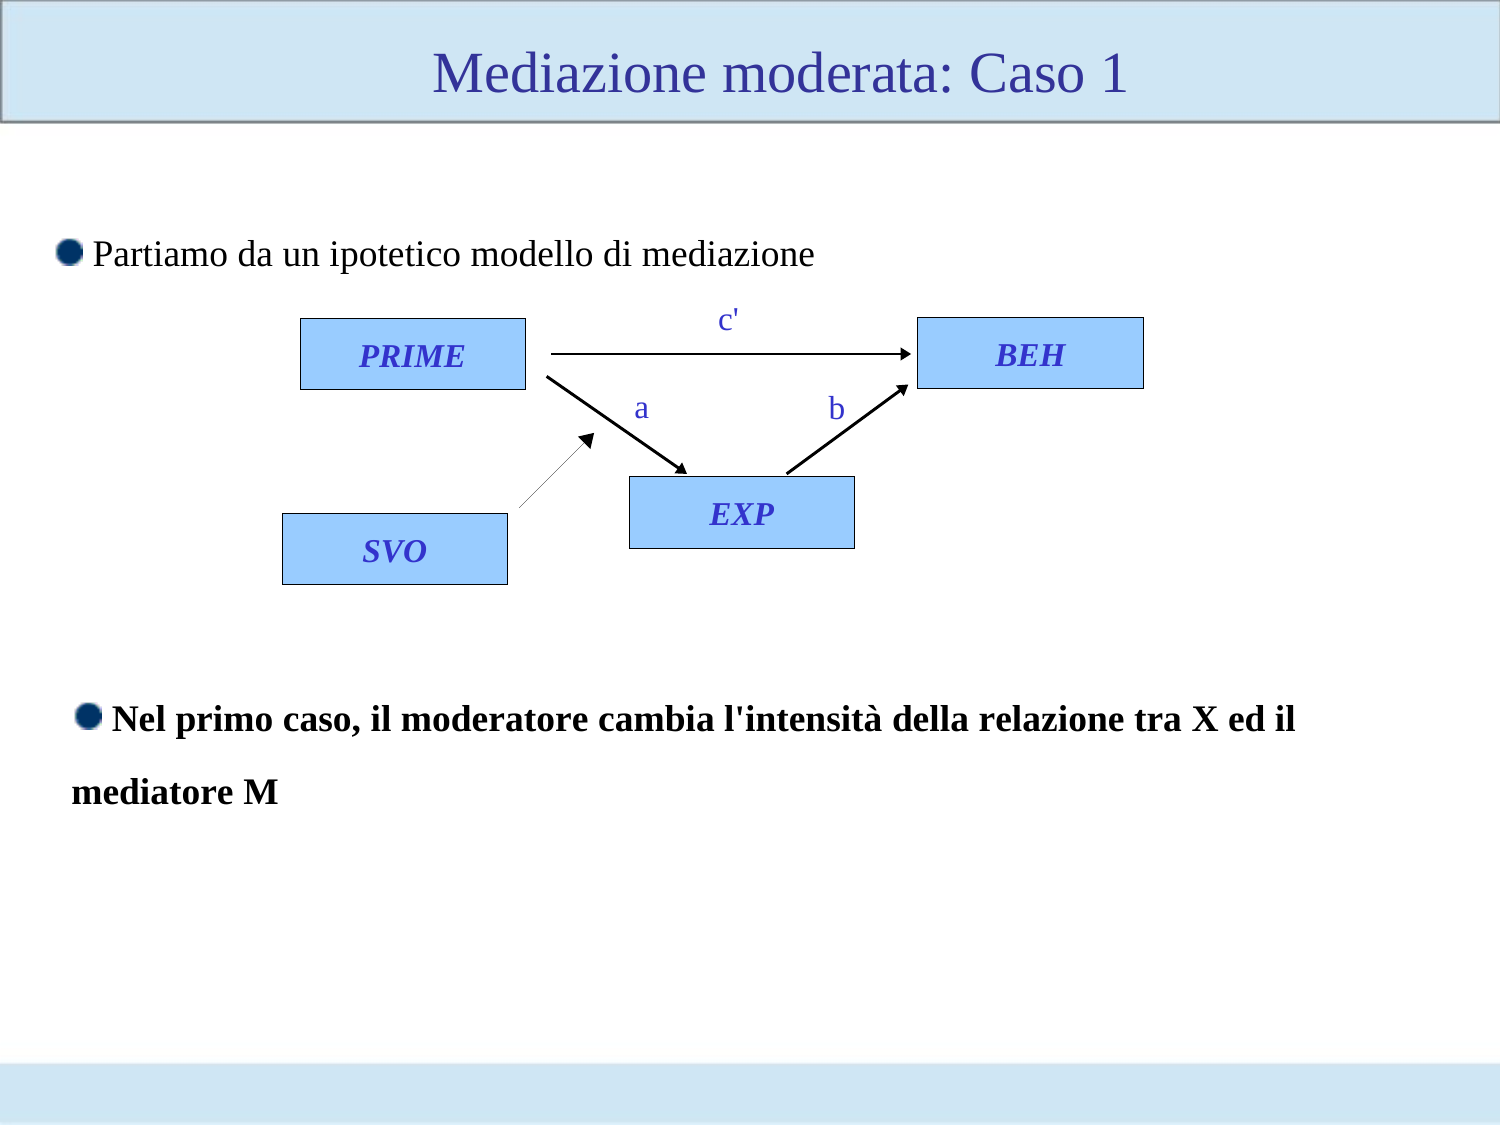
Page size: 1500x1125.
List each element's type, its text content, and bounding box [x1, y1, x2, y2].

text_box Nel primo caso, il moderatore cambia l'intensità della relazione tra X ed il mediatore M [56, 652, 1482, 820]
text_box b [736, 378, 938, 488]
text_box BEH [917, 317, 1144, 389]
text_box a [545, 378, 736, 486]
picture [0, 0, 1500, 1125]
title Mediazione moderata: Caso 1 [249, 21, 1313, 117]
text_box Partiamo da un ipotetico modello di mediazione [37, 187, 1463, 408]
text_box PRIME [300, 318, 526, 390]
text_box c' [631, 289, 826, 378]
text_box SVO [282, 513, 508, 585]
text_box EXP [629, 476, 855, 549]
